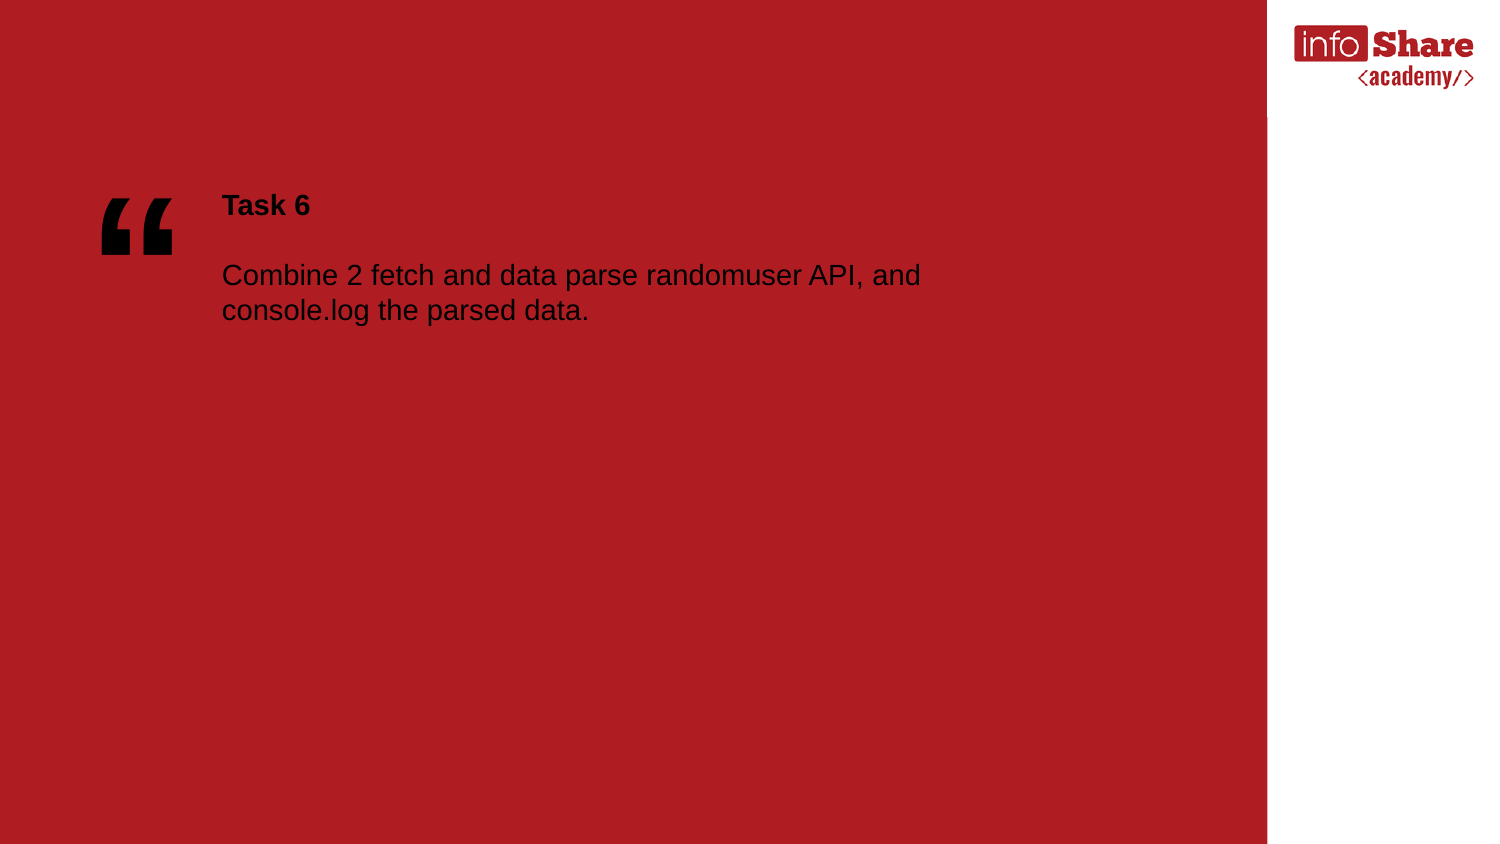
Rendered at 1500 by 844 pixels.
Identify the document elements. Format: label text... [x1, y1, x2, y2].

list Task 6 Combine 2 fetch and data parse randomuser API, and console.log the parsed data. [206, 170, 1094, 717]
picture [1267, 0, 1500, 117]
